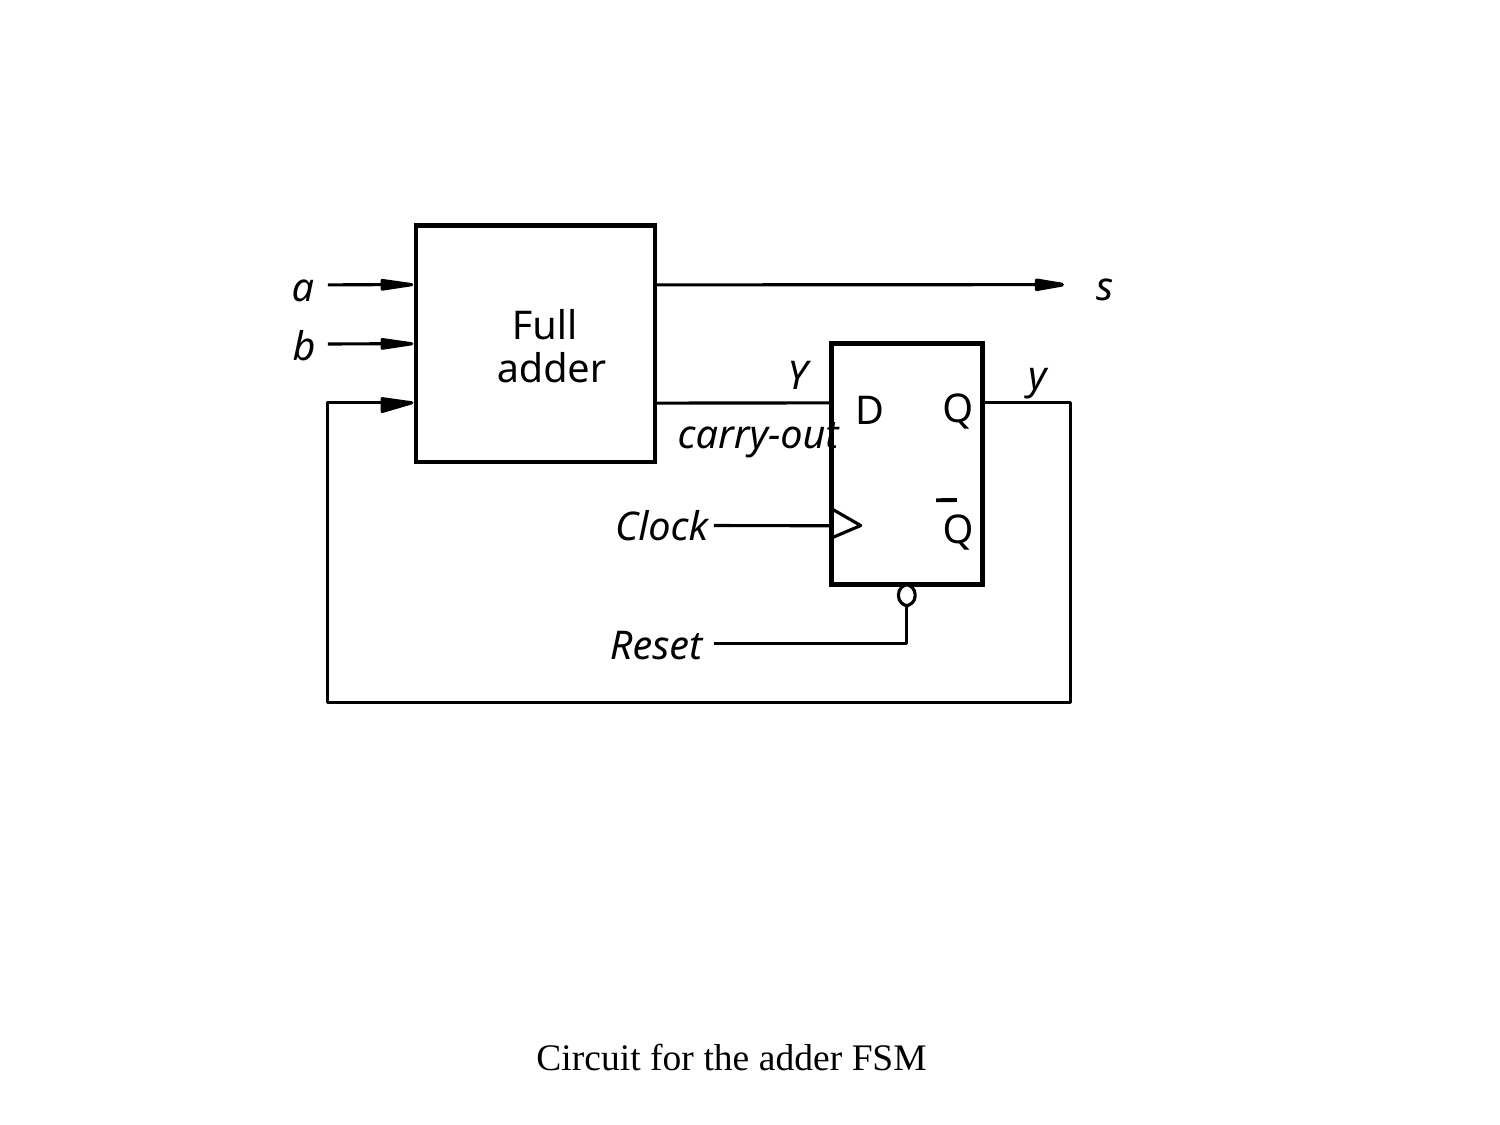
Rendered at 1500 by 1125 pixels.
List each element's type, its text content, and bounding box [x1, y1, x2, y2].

text_box Q [942, 504, 974, 552]
text_box Q [942, 383, 974, 431]
text_box carry-out [677, 409, 839, 457]
text_box [382, 339, 412, 349]
text_box s [1096, 260, 1114, 309]
text_box Clock [614, 501, 709, 549]
text_box D [855, 384, 884, 433]
text_box adder [496, 342, 607, 391]
text_box Reset [609, 619, 703, 668]
text_box [1036, 280, 1063, 290]
text_box a [291, 261, 315, 309]
text_box [831, 511, 855, 536]
text_box [831, 343, 983, 606]
text_box y [1028, 349, 1047, 395]
text_box Y [787, 349, 808, 398]
text_box [382, 280, 412, 290]
text_box [382, 398, 412, 412]
text_box y [1031, 371, 1047, 398]
text_box Circuit for the adder FSM [124, 1025, 1339, 1101]
text_box b [292, 320, 316, 369]
text_box Full [511, 300, 578, 342]
